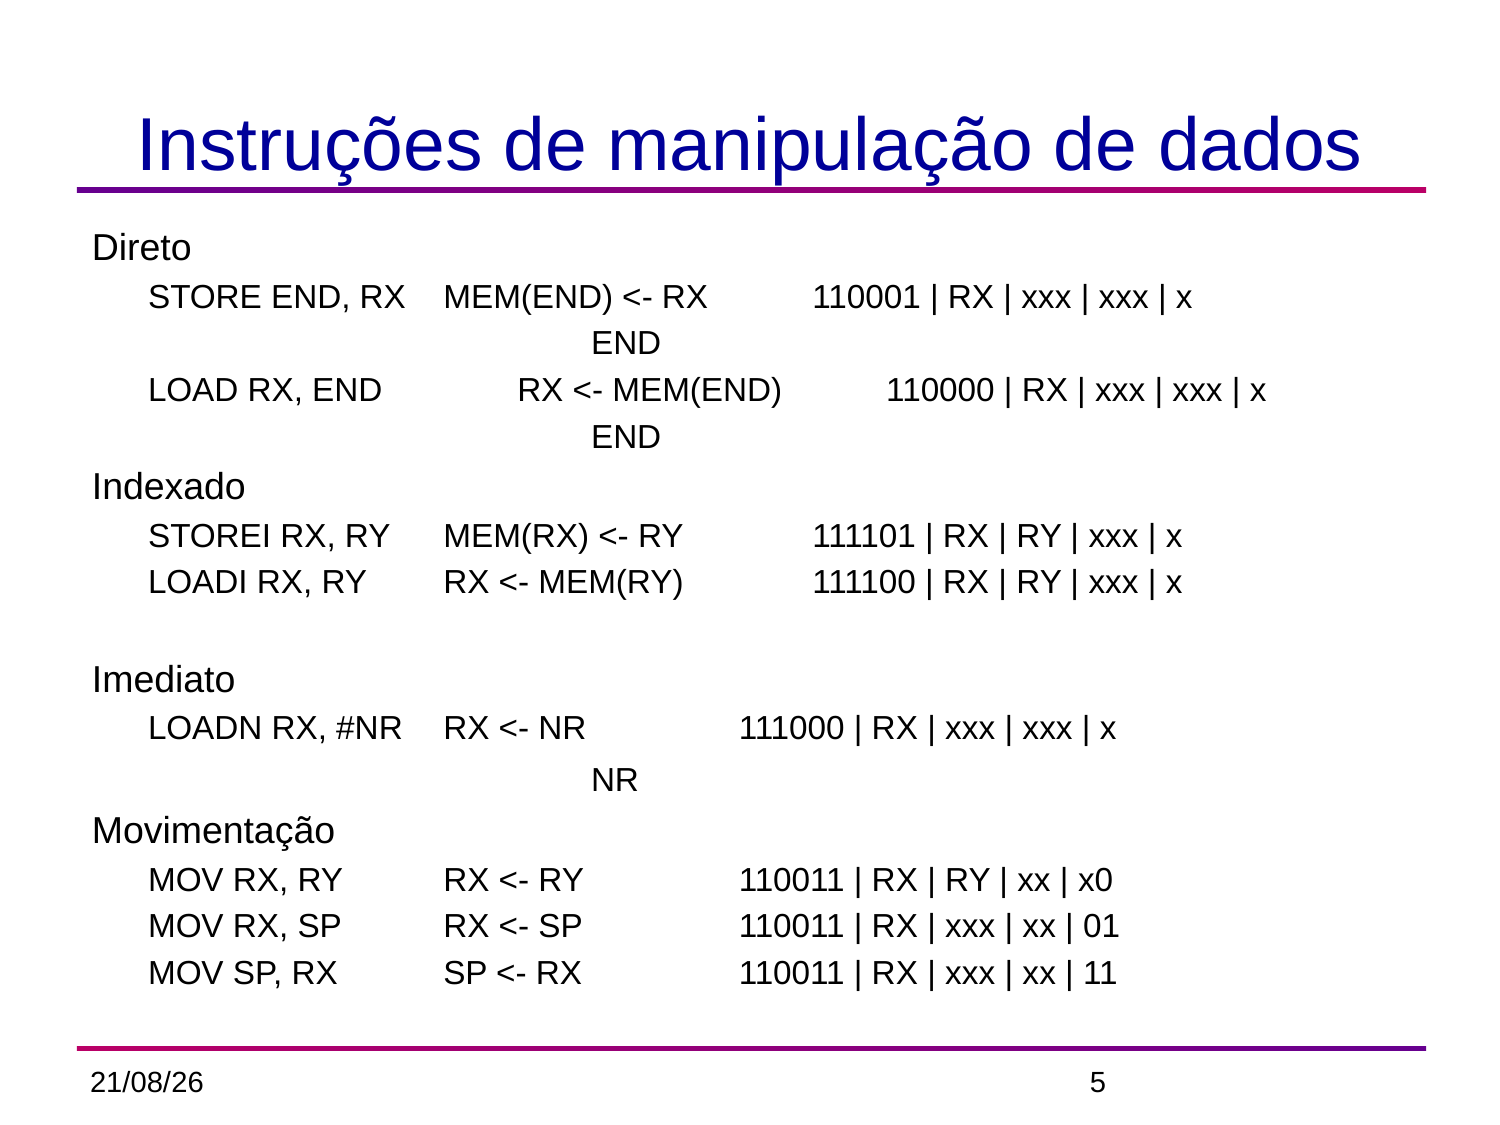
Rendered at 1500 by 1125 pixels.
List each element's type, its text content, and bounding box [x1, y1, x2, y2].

slide_number <número> [1074, 1055, 1425, 1125]
list Direto STORE END, RX MEM(END) <- RX 110001 | RX | xxx | xxx | x END LOAD RX, END RX <- MEM(END) 110000 | RX | xxx | xxx | x END Indexado STOREI RX, RY MEM(RX) <- RY 111101 | RX | RY | xxx | x LOADI RX, RY RX <- MEM(RY) 111100 | RX | RY | xxx | x Imediato LOADN RX, #NR RX <- NR 111000 | RX | xxx | xxx | x NR Movimentação MOV RX, RY RX <- RY 110011 | RX | RY | xx | x0 MOV RX, SP RX <- SP 110011 | RX | xxx | xx | 01 MOV SP, RX SP <- RX 110011 | RX | xxx | xx | 11 [76, 215, 1427, 1019]
title Instruções de manipulação de dados [76, 74, 1424, 193]
slide_number 11/03/17 [75, 1055, 425, 1125]
